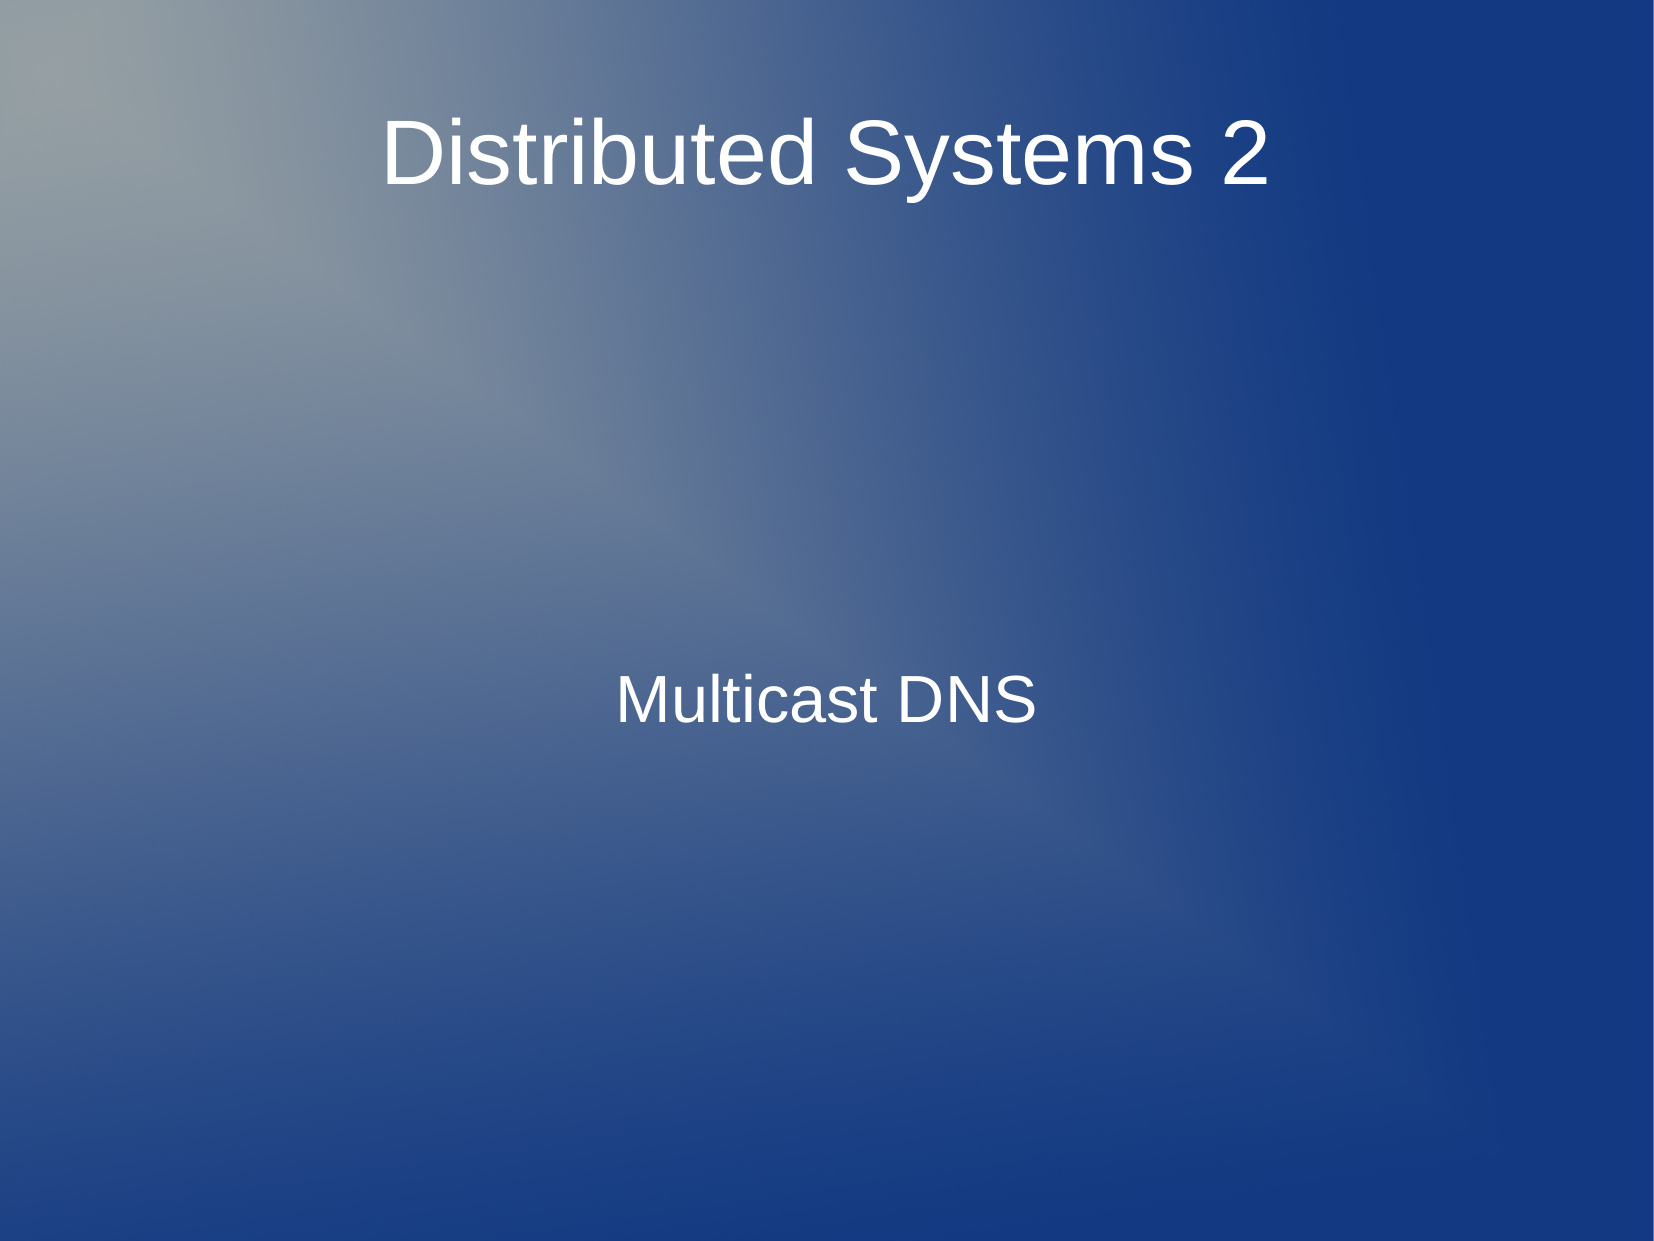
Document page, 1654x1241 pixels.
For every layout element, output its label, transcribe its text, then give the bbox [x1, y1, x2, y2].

subtitle Multicast DNS [82, 290, 1571, 1109]
picture [0, 0, 1654, 1241]
title Distributed Systems 2 [82, 49, 1571, 257]
